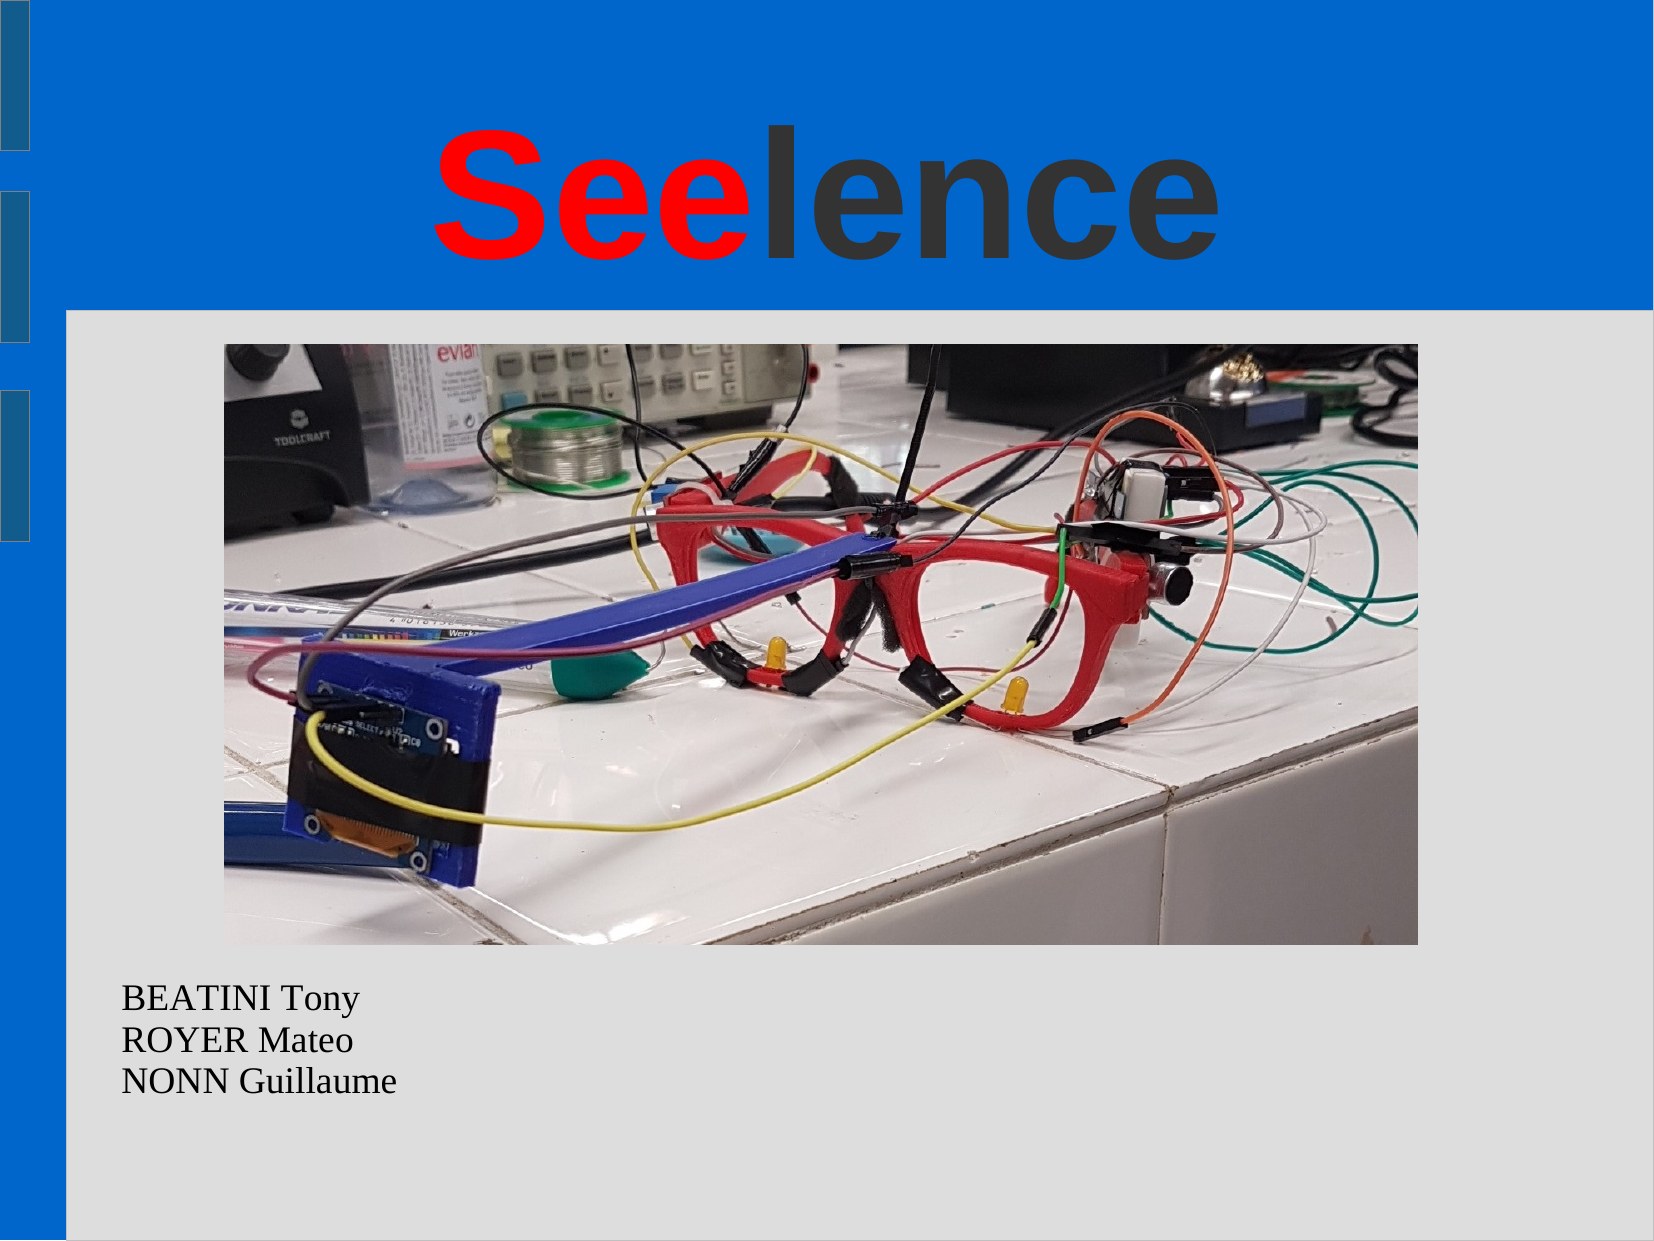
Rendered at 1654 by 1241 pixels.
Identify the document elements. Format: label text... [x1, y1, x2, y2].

subtitle BEATINI Tony ROYER Mateo NONN Guillaume [121, 344, 1534, 1127]
title Seelence [121, 91, 1534, 299]
picture [224, 344, 1418, 945]
